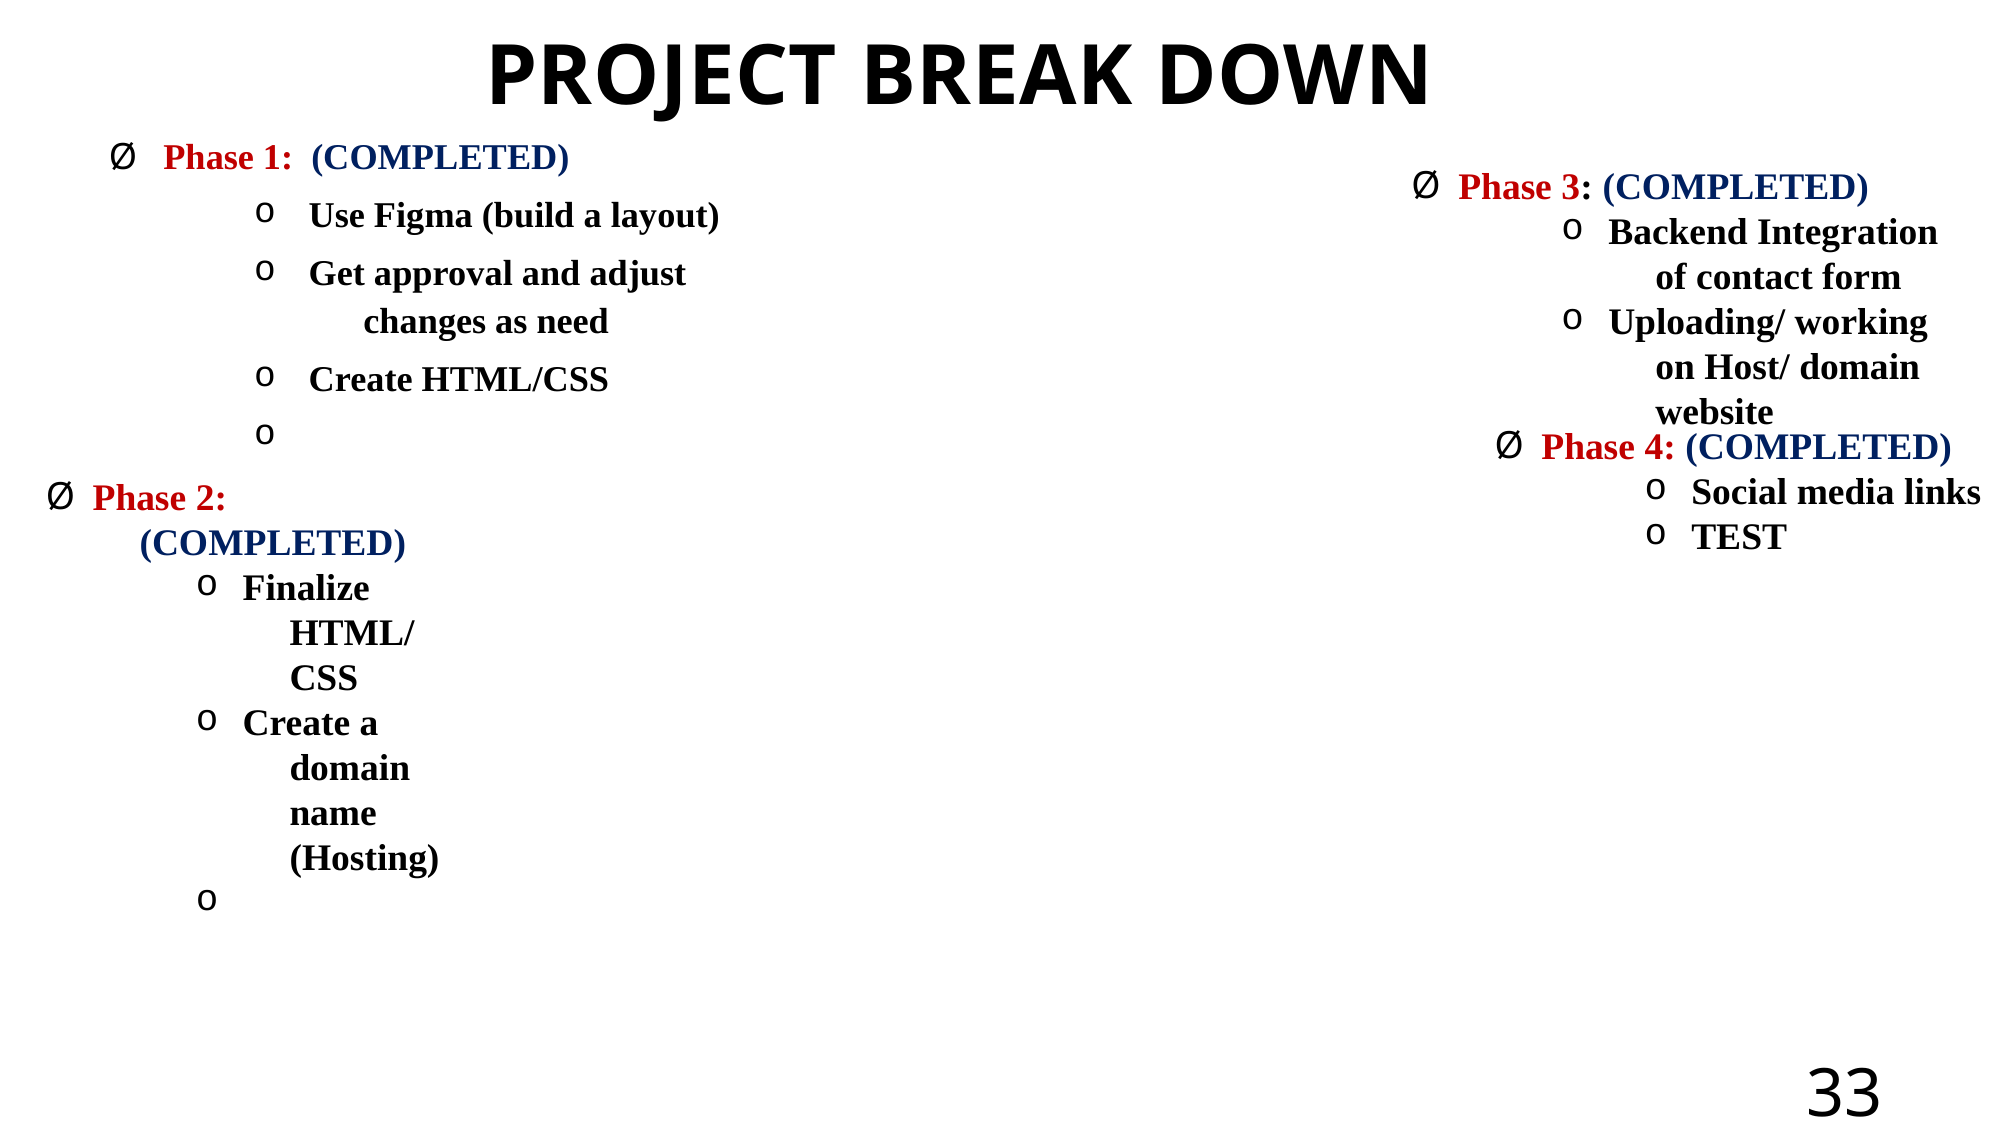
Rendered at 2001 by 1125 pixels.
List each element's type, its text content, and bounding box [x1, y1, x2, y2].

slide_number 27 [1791, 1042, 1902, 1103]
text_box Phase 3: (COMPLETED) Backend Integration of contact form Uploading/ working on Host/ domain website [1396, 154, 1956, 397]
title Project Break down [93, 0, 1848, 179]
text_box Phase 4: (COMPLETED) Social media links TEST [1479, 414, 2000, 566]
list Phase 1: (COMPLETED) Use Figma (build a layout) Get approval and adjust changes as need Create HTML/CSS [93, 121, 754, 448]
text_box Phase 2: (COMPLETED) Finalize HTML/ CSS Create a domain name (Hosting) [30, 465, 481, 799]
